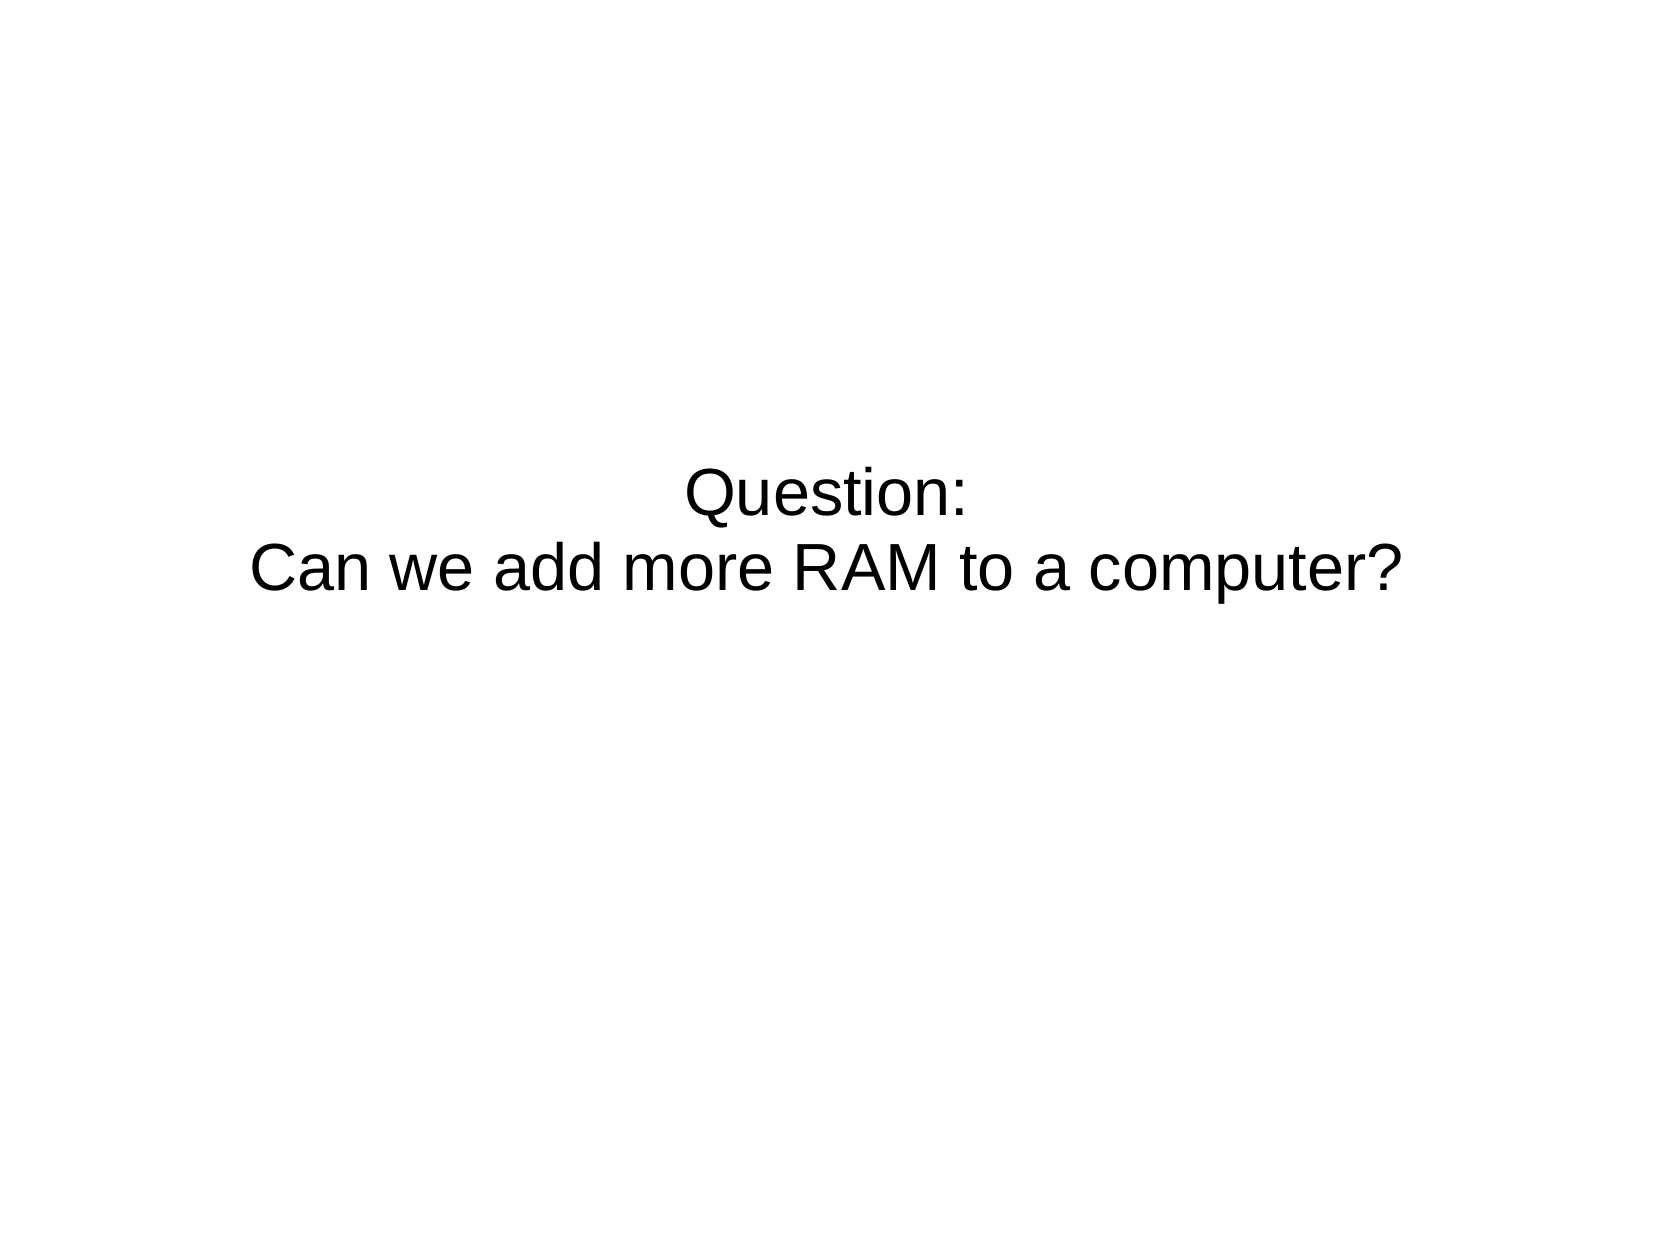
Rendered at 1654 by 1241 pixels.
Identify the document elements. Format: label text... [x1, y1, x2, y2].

subtitle Question: Can we add more RAM to a computer? [82, 49, 1571, 1010]
